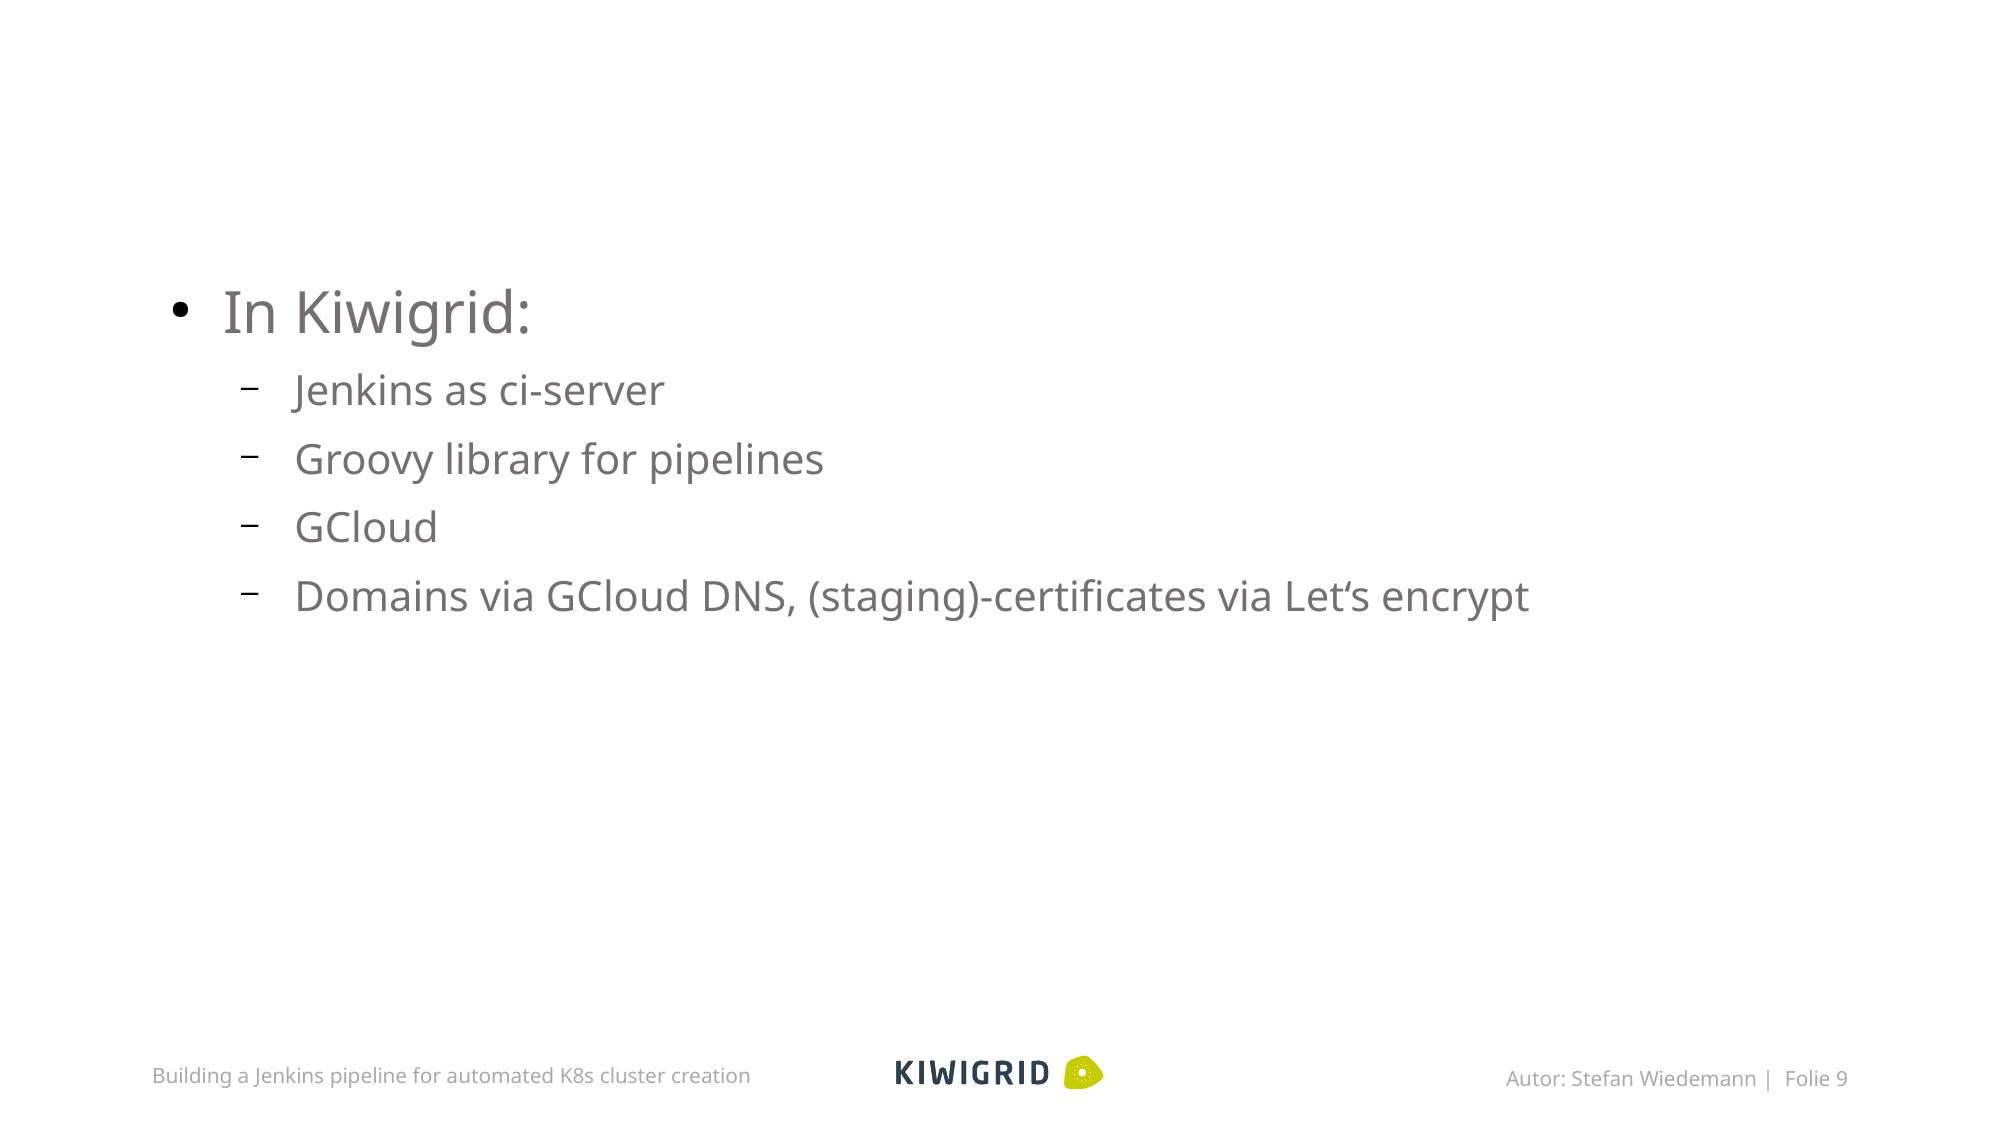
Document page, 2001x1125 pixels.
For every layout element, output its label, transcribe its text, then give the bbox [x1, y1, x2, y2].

list In Kiwigrid: Jenkins as ci-server Groovy library for pipelines GCloud Domains via GCloud DNS, (staging)-certificates via Let‘s encrypt [137, 275, 1863, 352]
